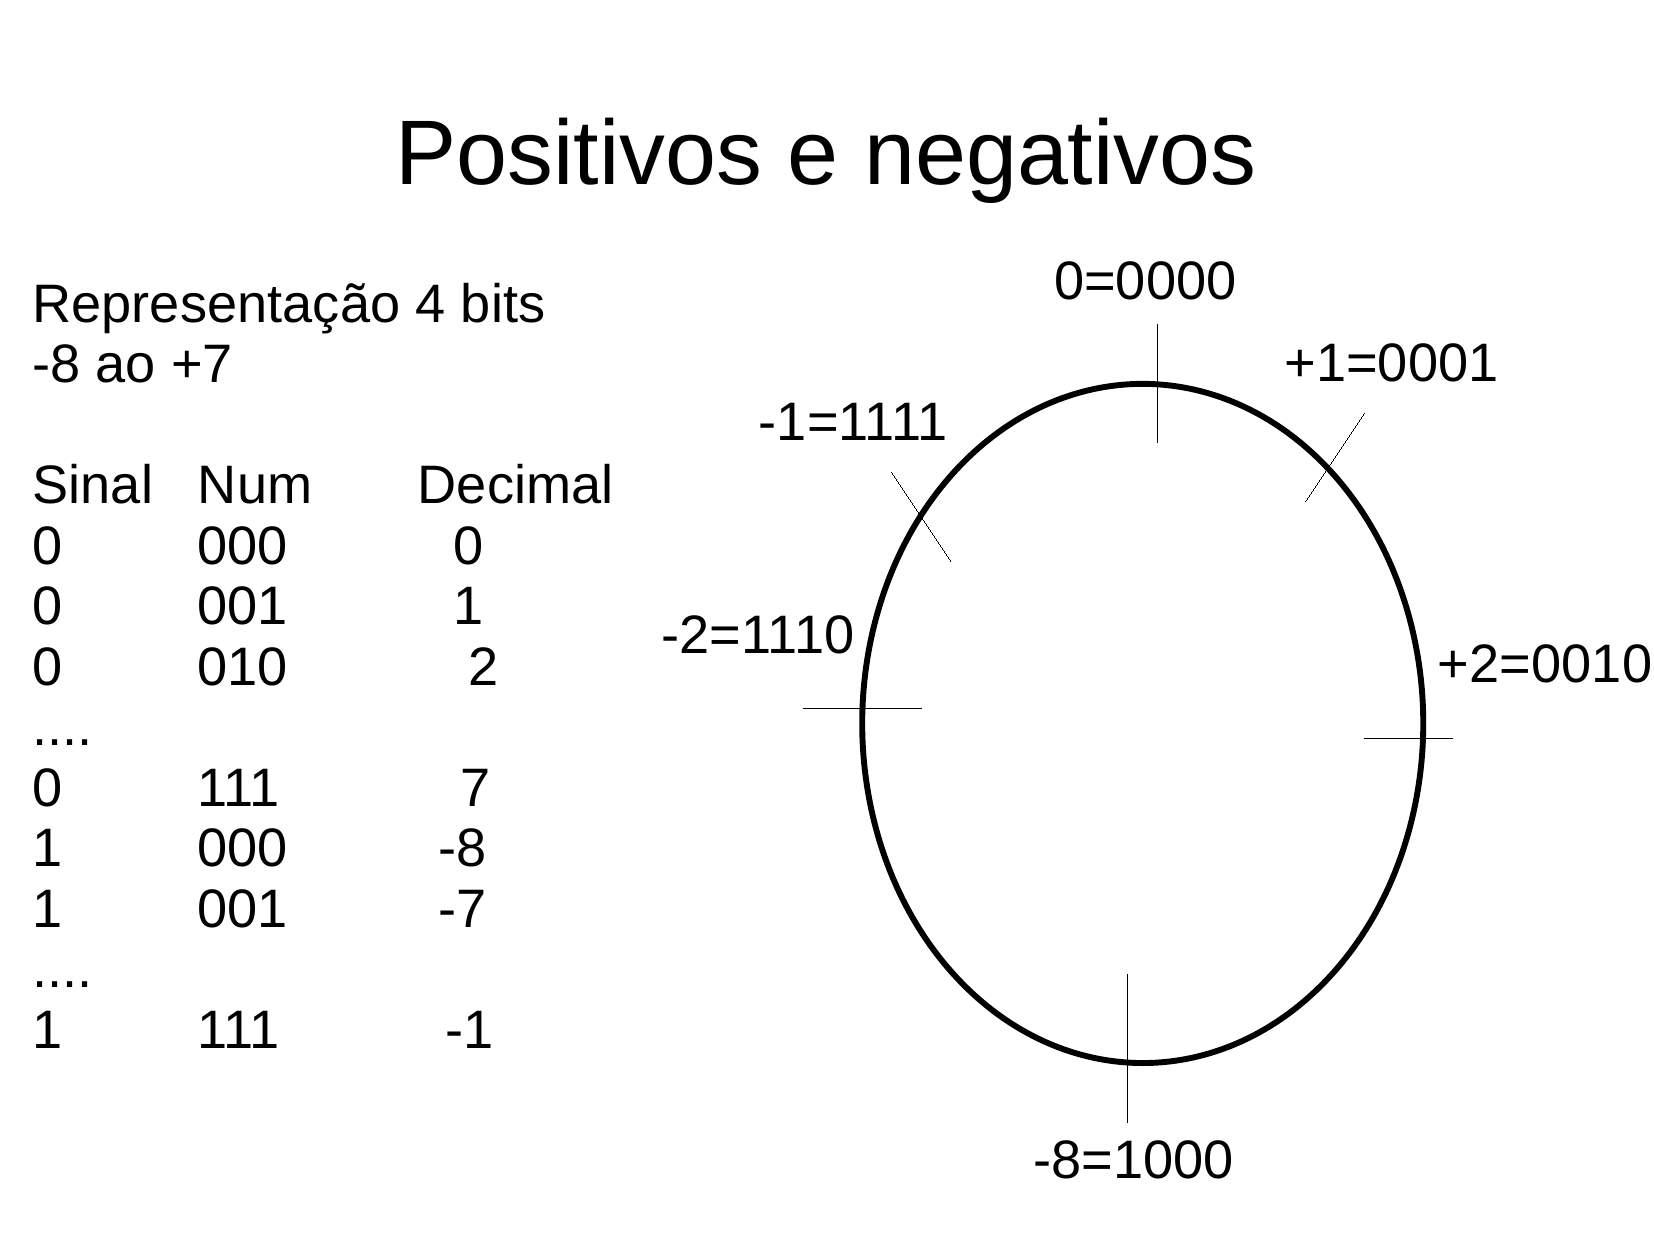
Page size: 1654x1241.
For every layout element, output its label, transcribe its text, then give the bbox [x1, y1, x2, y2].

text_box +1=0001 [1269, 324, 1515, 443]
text_box +2=0010 [1423, 626, 1654, 709]
text_box -8=1000 [1018, 1122, 1250, 1205]
title Positivos e negativos [82, 49, 1571, 257]
text_box -1=1111 [744, 383, 975, 466]
text_box -2=1110 [647, 597, 878, 680]
text_box 0=0000 [1039, 242, 1253, 325]
text_box [862, 383, 1424, 1064]
text_box Representação 4 bits -8 ao +7 Sinal Num Decimal 0 000 0 0 001 1 0 010 2 .... 0 111 7 1 000 -8 1 001 -7 .... 1 111 -1 [17, 265, 630, 1241]
